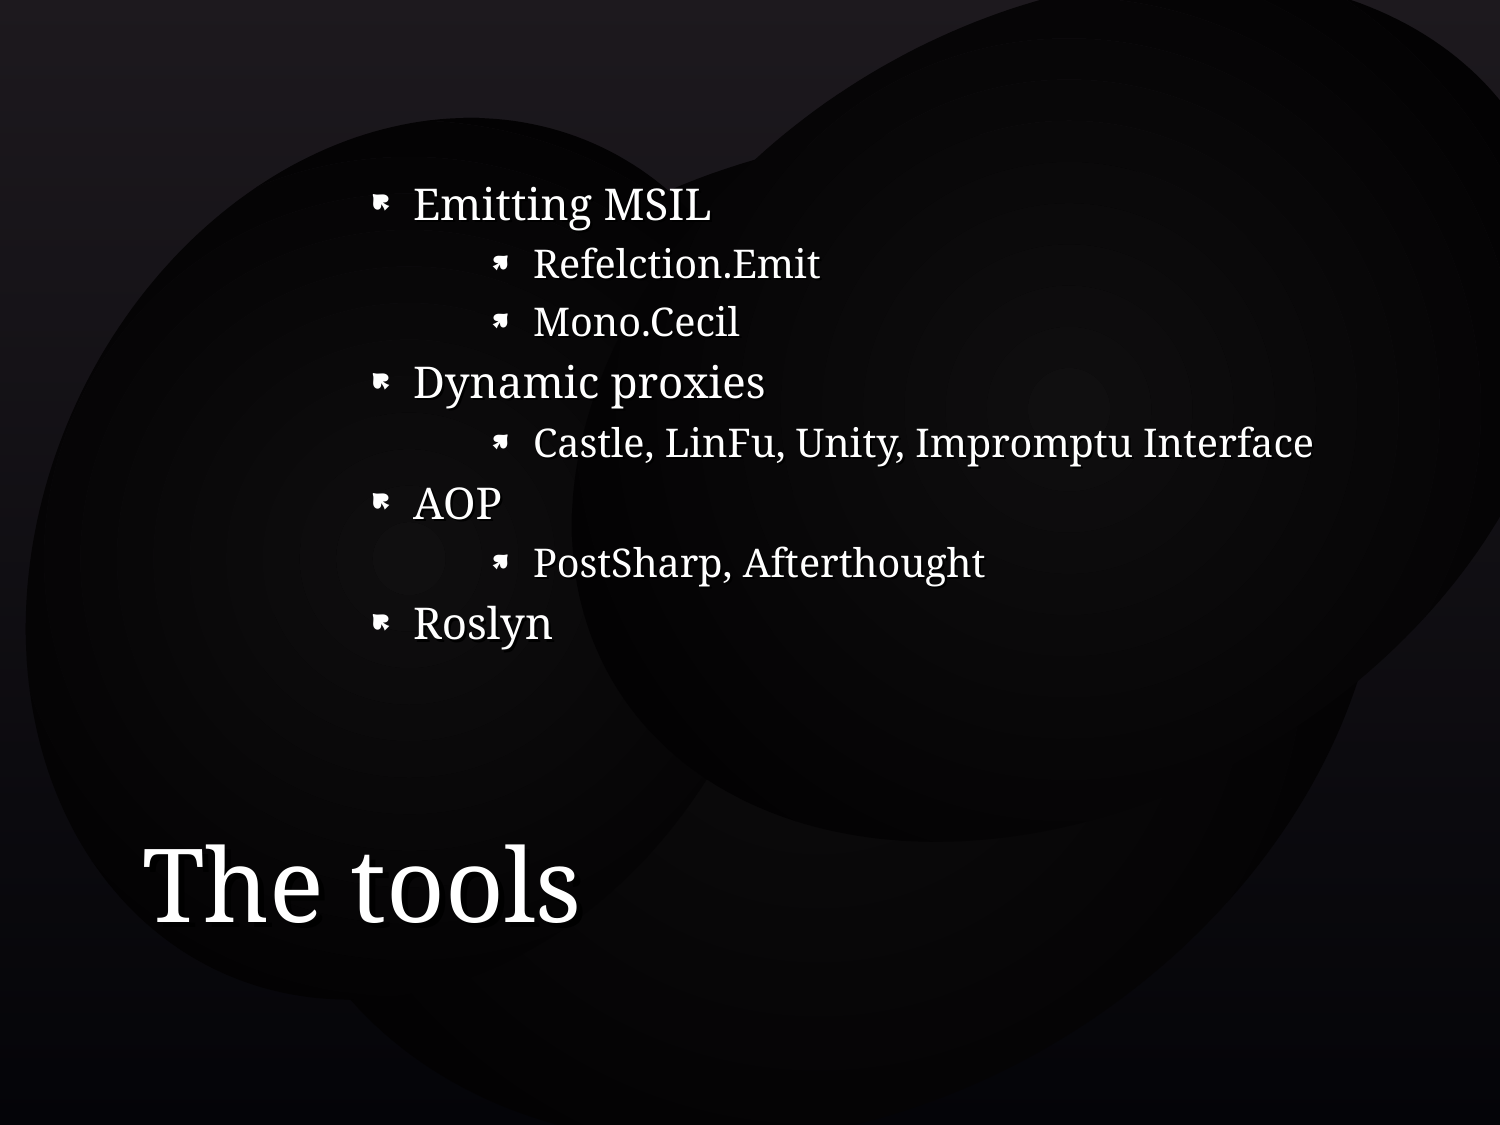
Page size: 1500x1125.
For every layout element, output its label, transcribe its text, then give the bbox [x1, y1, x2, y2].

list Emitting MSIL Refelction.Emit Mono.Cecil Dynamic proxies Castle, LinFu, Unity, Impromptu Interface AOP PostSharp, Afterthought Roslyn [350, 112, 1351, 713]
title The tools [127, 800, 1366, 951]
